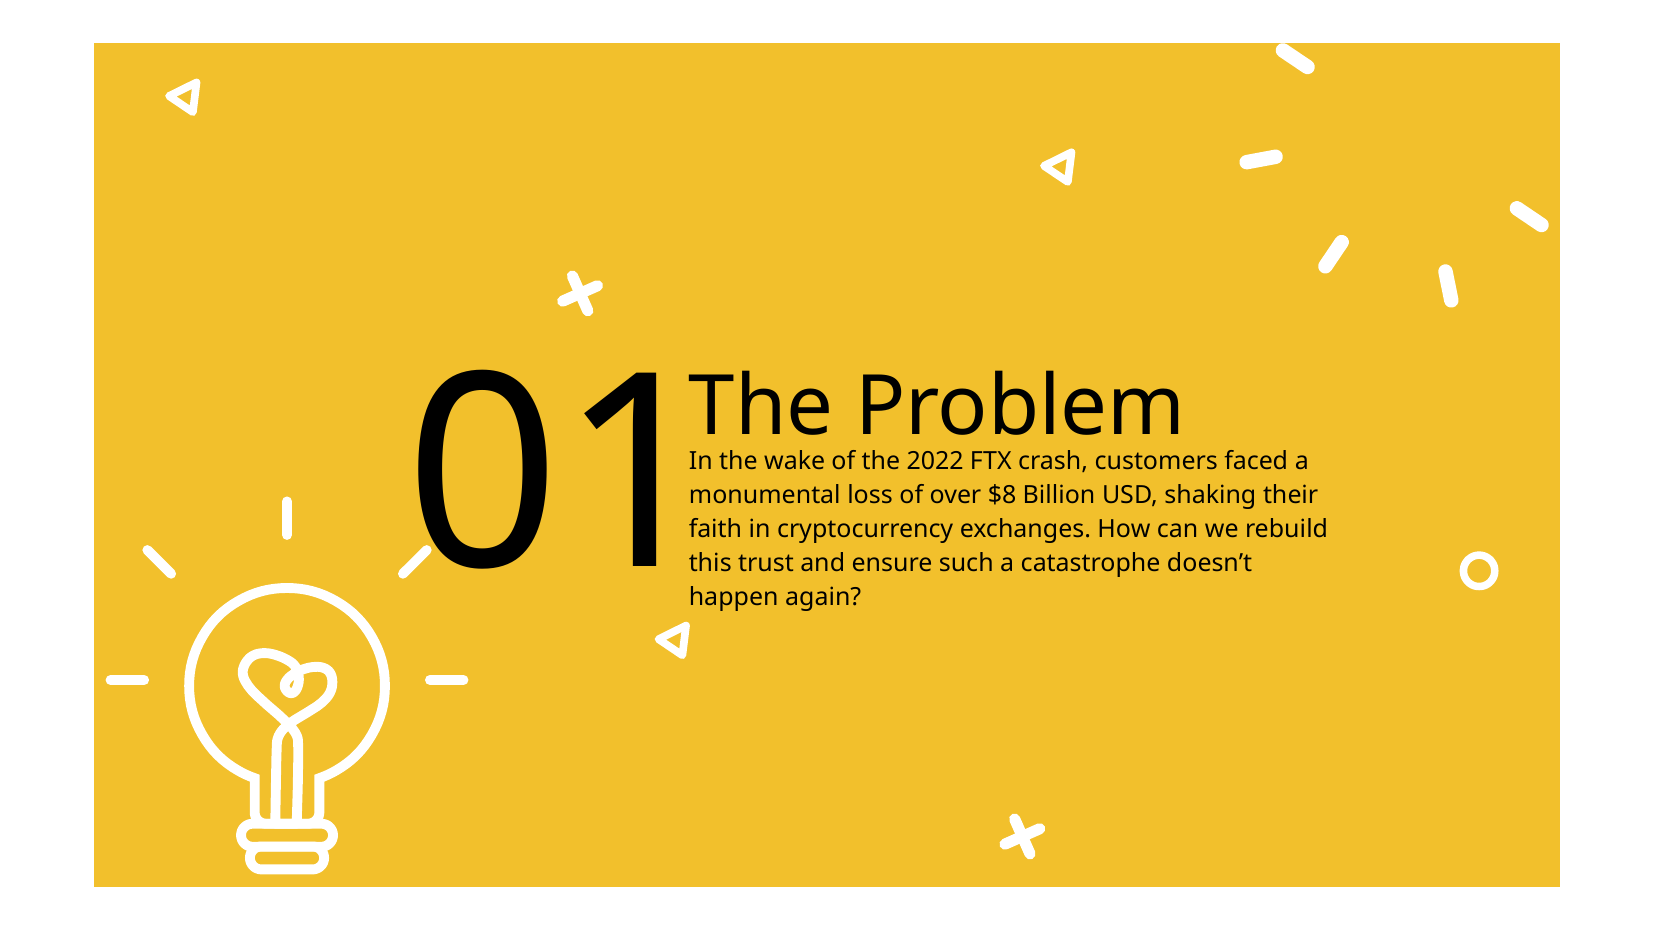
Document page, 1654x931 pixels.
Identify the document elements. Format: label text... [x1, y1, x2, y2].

title The Problem [751, 345, 1409, 459]
title 01 [405, 276, 751, 646]
text_box In the wake of the 2022 FTX crash, customers faced a monumental loss of over $8 Billion USD, shaking their faith in cryptocurrency exchanges. How can we rebuild this trust and ensure such a catastrophe doesn’t happen again? [751, 442, 1349, 614]
